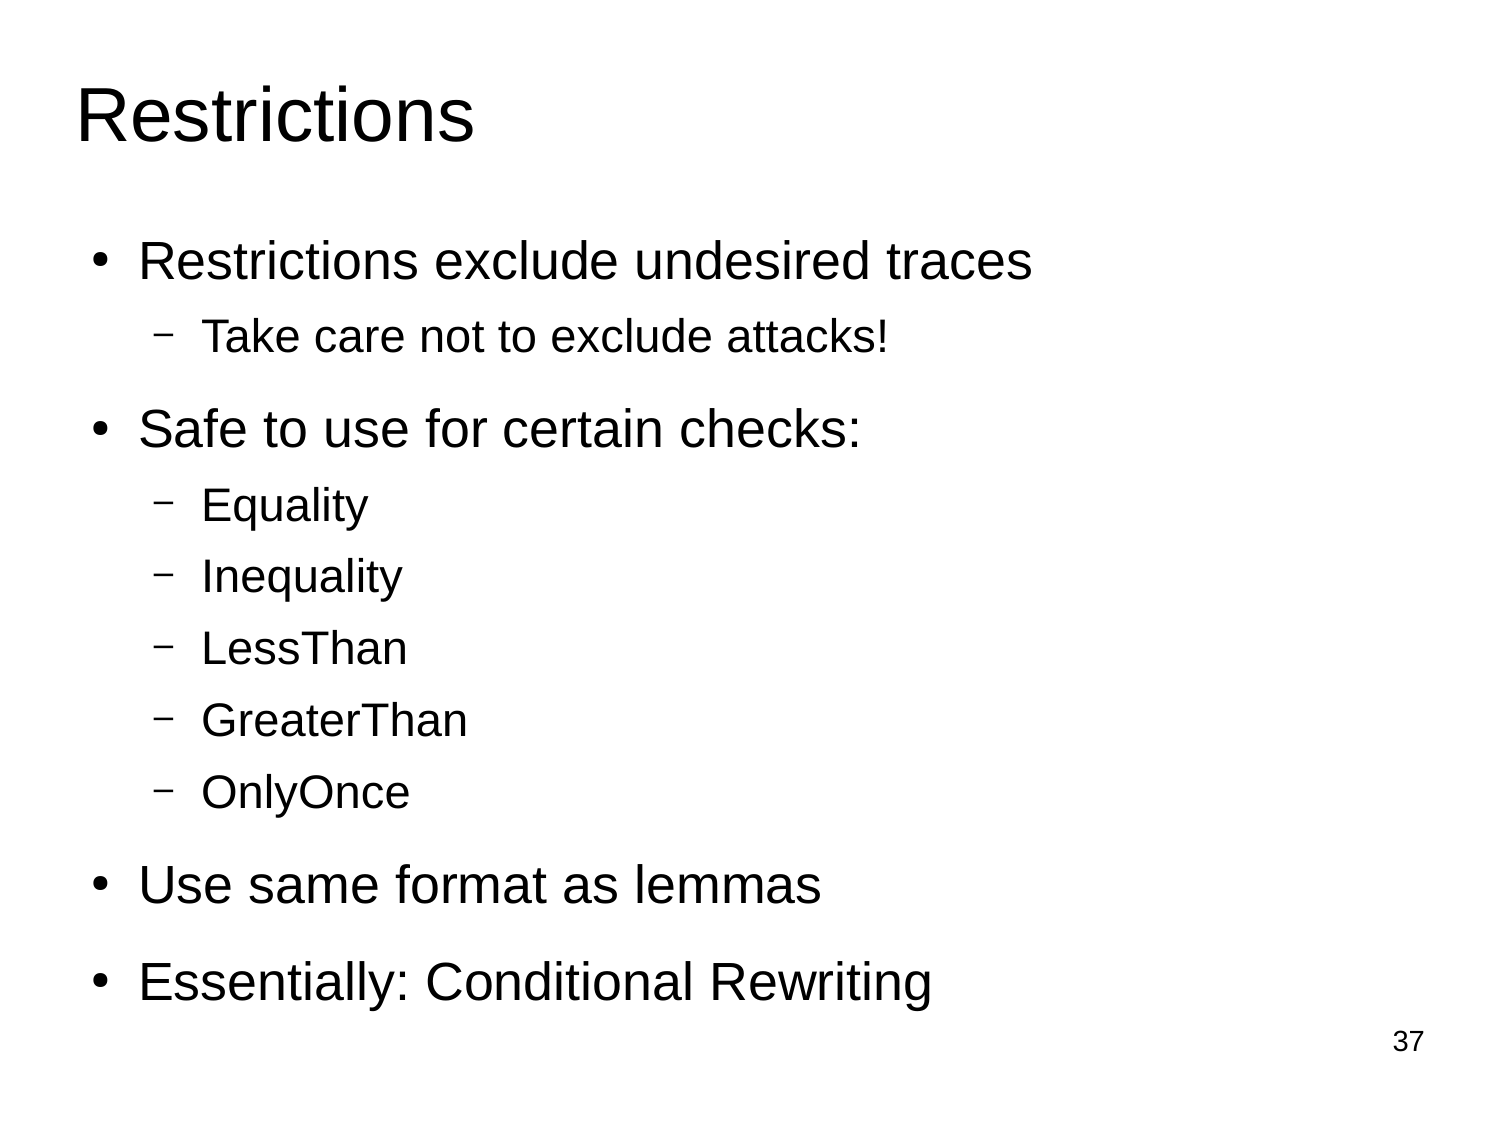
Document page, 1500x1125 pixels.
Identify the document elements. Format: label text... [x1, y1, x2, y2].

title Restrictions [75, 44, 1425, 185]
list Restrictions exclude undesired traces Take care not to exclude attacks! Safe to use for certain checks: Equality Inequality LessThan GreaterThan OnlyOnce Use same format as lemmas Essentially: Conditional Rewriting [75, 230, 1425, 1014]
